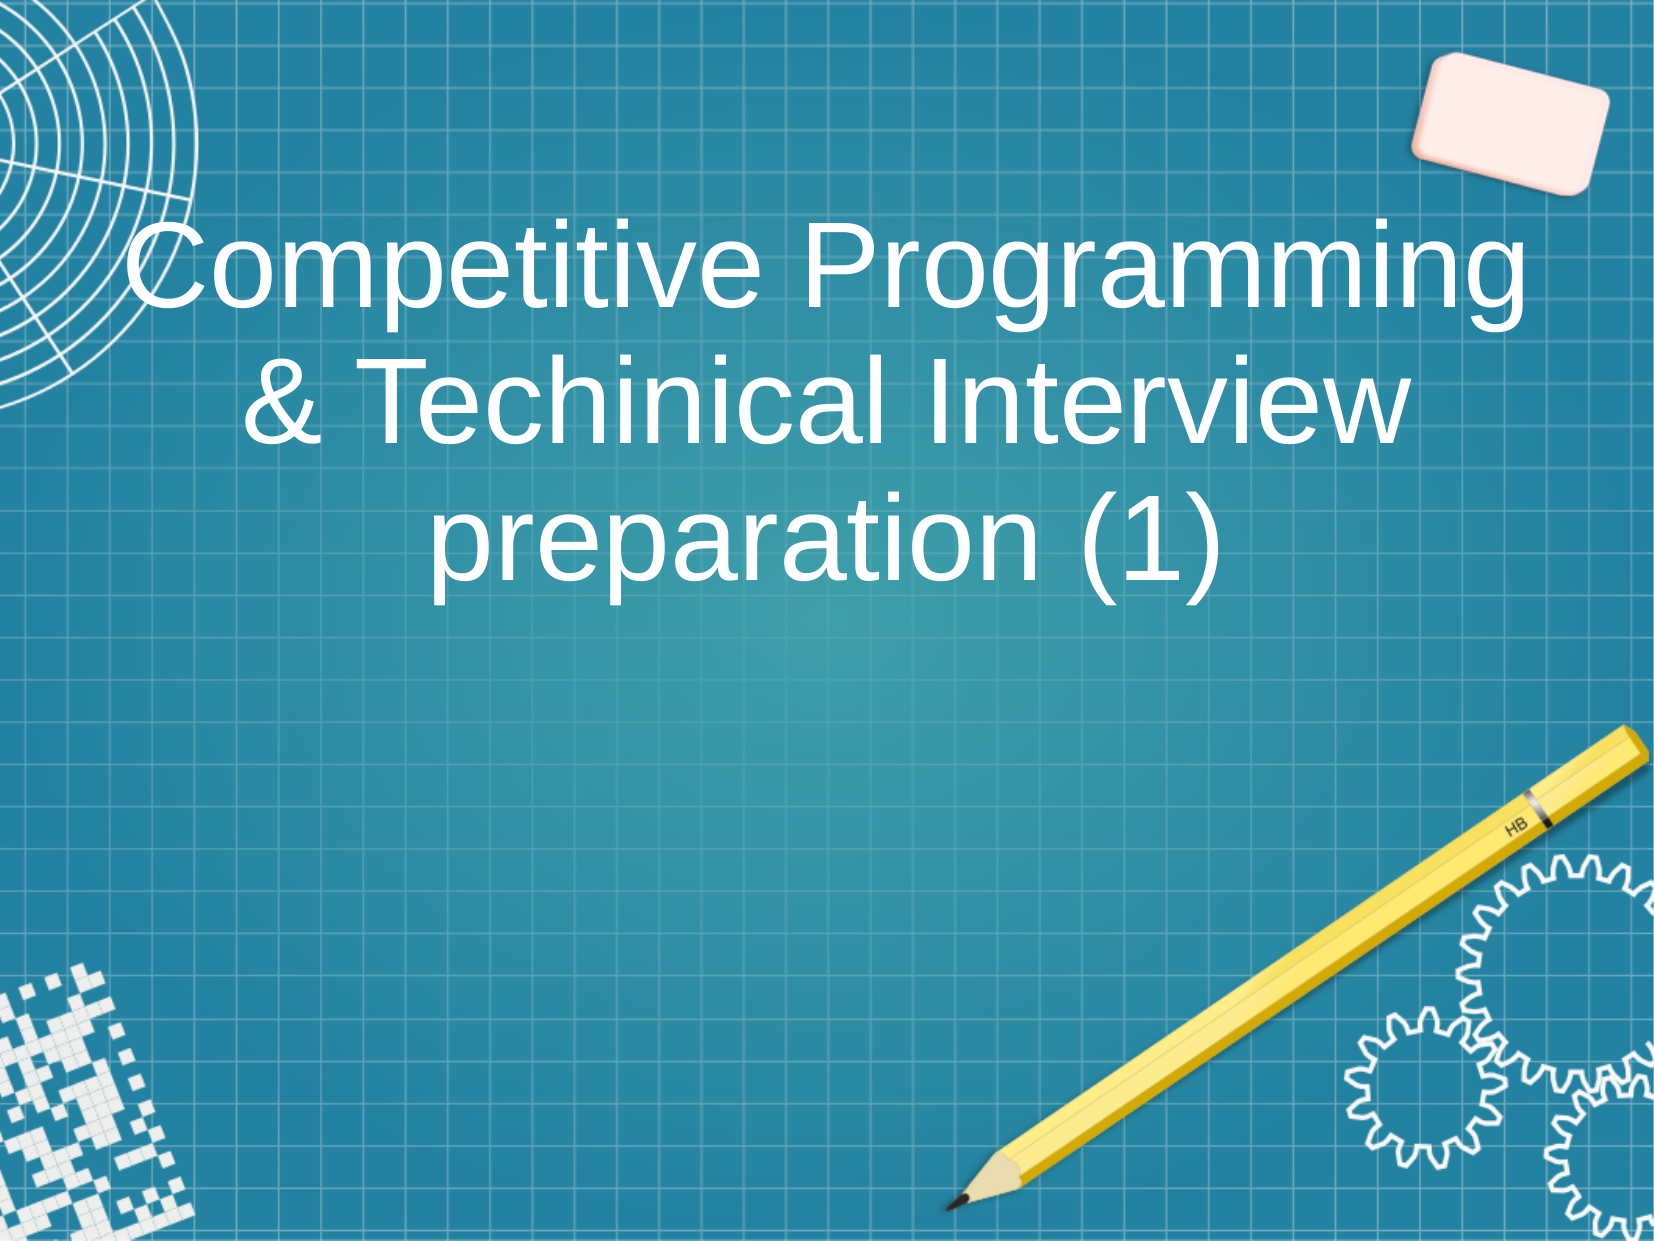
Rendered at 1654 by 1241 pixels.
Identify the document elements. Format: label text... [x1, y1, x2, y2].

picture [0, 0, 1654, 1241]
title Competitive Programming & Techinical Interview preparation (1) [82, 197, 1571, 606]
